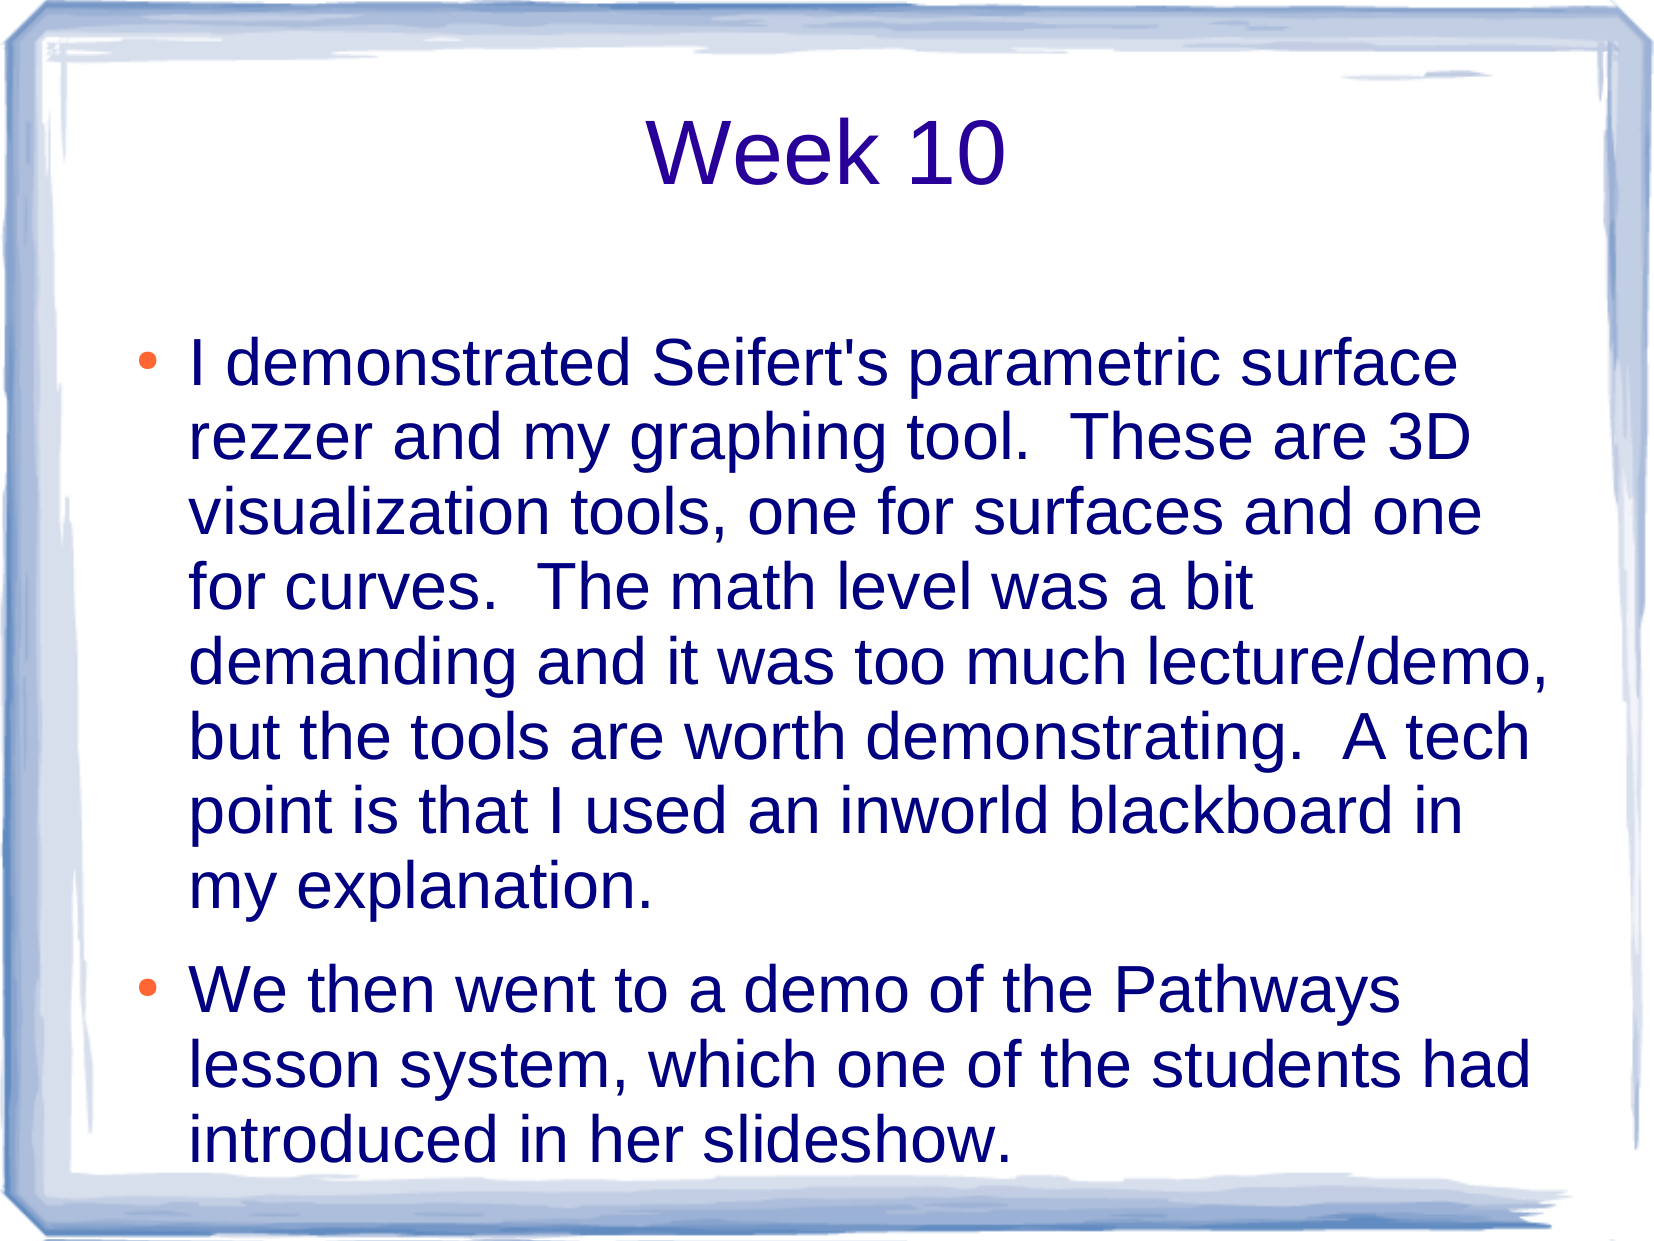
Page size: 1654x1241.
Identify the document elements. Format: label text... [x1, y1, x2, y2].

picture [0, 0, 1654, 1241]
title Week 10 [82, 56, 1571, 250]
list I demonstrated Seifert's parametric surface rezzer and my graphing tool. These are 3D visualization tools, one for surfaces and one for curves. The math level was a bit demanding and it was too much lecture/demo, but the tools are worth demonstrating. A tech point is that I used an inworld blackboard in my explanation. We then went to a demo of the Pathways lesson system, which one of the students had introduced in her slideshow. [118, 324, 1571, 1177]
